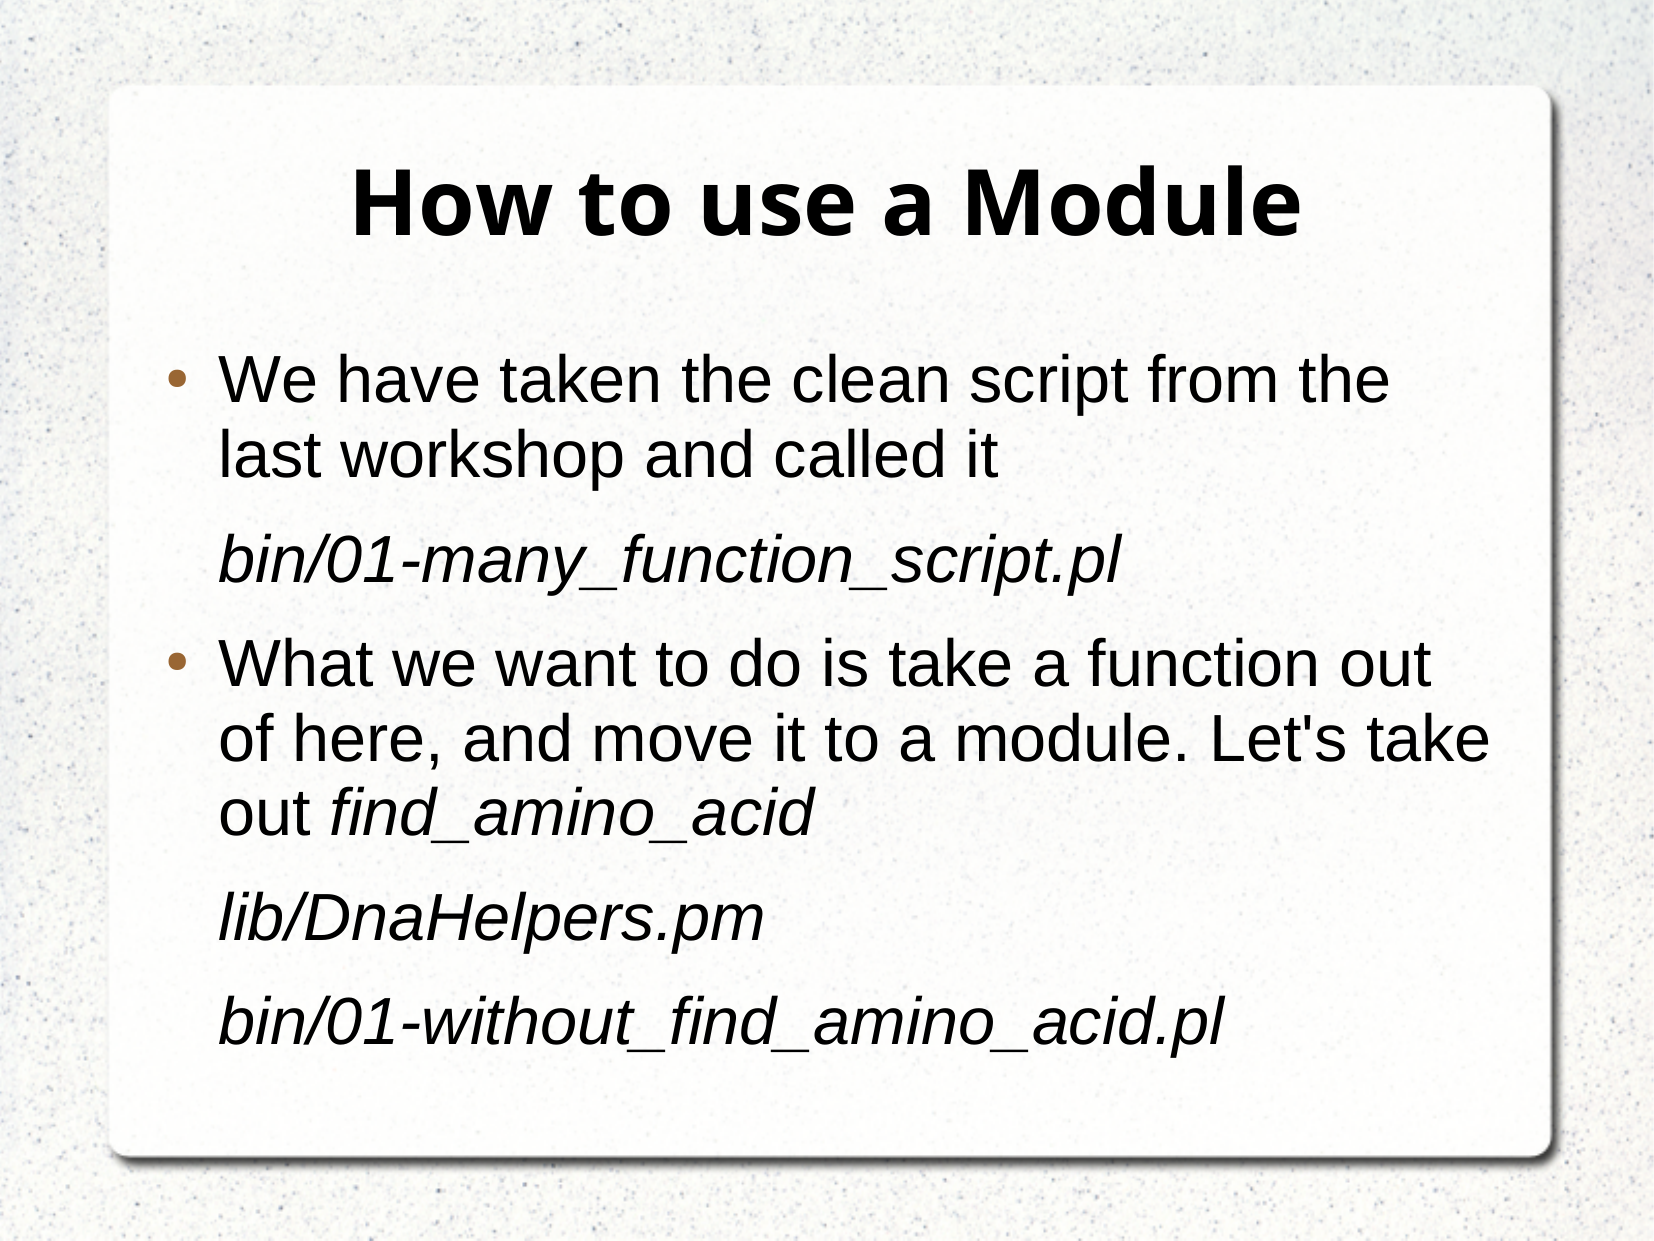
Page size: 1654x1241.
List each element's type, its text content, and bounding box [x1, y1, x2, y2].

picture [0, 0, 1654, 1241]
title How to use a Module [118, 96, 1536, 304]
list We have taken the clean script from the last workshop and called it bin/01-many_function_script.pl What we want to do is take a function out of here, and move it to a module. Let's take out find_amino_acid lib/DnaHelpers.pm bin/01-without_find_amino_acid.pl [147, 342, 1506, 1057]
